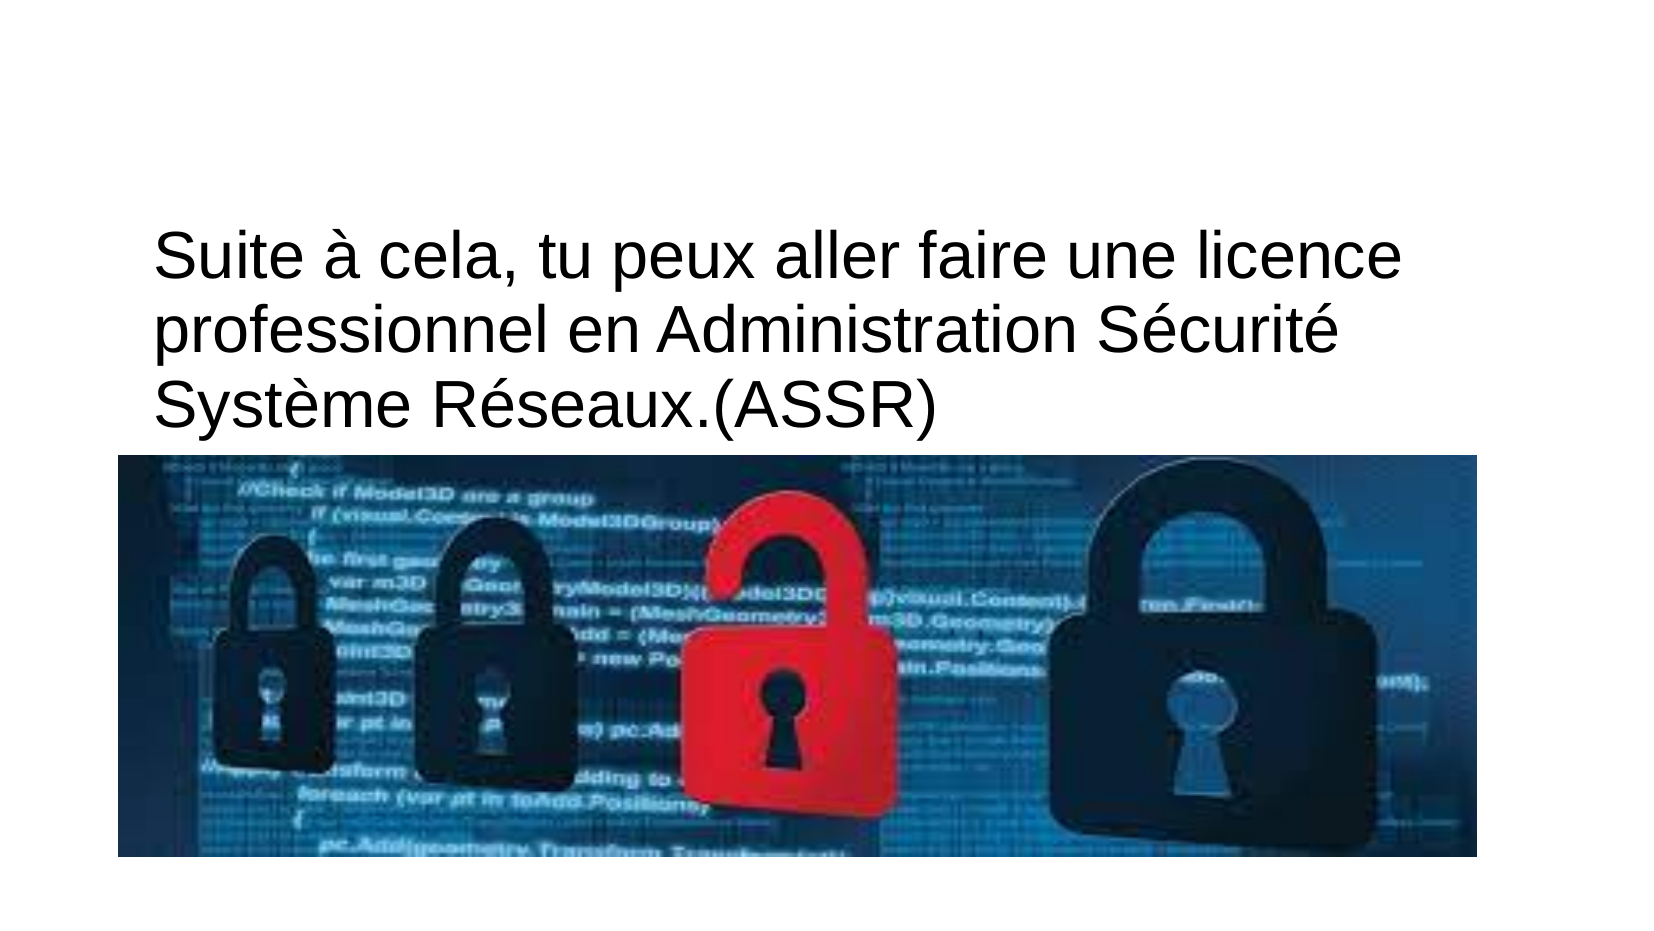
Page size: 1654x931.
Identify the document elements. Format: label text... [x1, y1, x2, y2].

picture [118, 455, 1477, 857]
list Suite à cela, tu peux aller faire une licence professionnel en Administration Sécurité Système Réseaux.(ASSR) [82, 217, 1571, 758]
